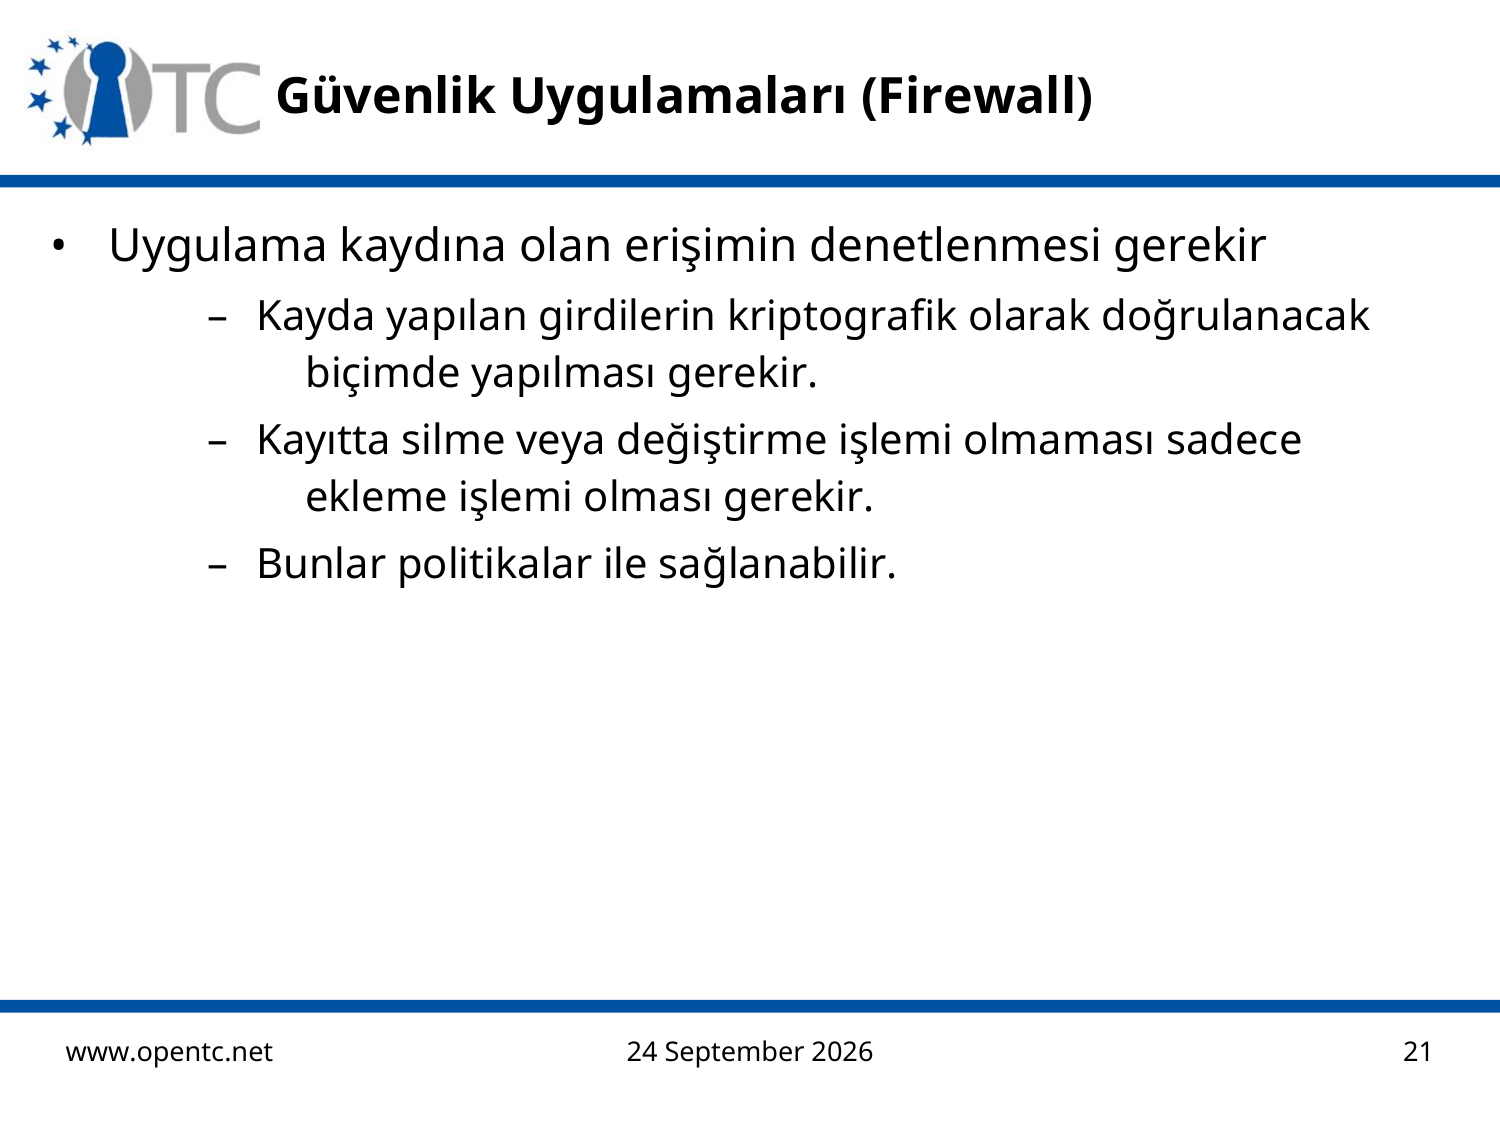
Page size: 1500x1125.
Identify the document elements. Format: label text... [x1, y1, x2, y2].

list Uygulama kaydına olan erişimin denetlenmesi gerekir Kayda yapılan girdilerin kriptografik olarak doğrulanacak biçimde yapılması gerekir. Kayıtta silme veya değiştirme işlemi olmaması sadece ekleme işlemi olması gerekir. Bunlar politikalar ile sağlanabilir. [50, 212, 1450, 888]
picture [24, 30, 263, 150]
title Güvenlik Uygulamaları (Firewall) [275, 7, 1450, 181]
